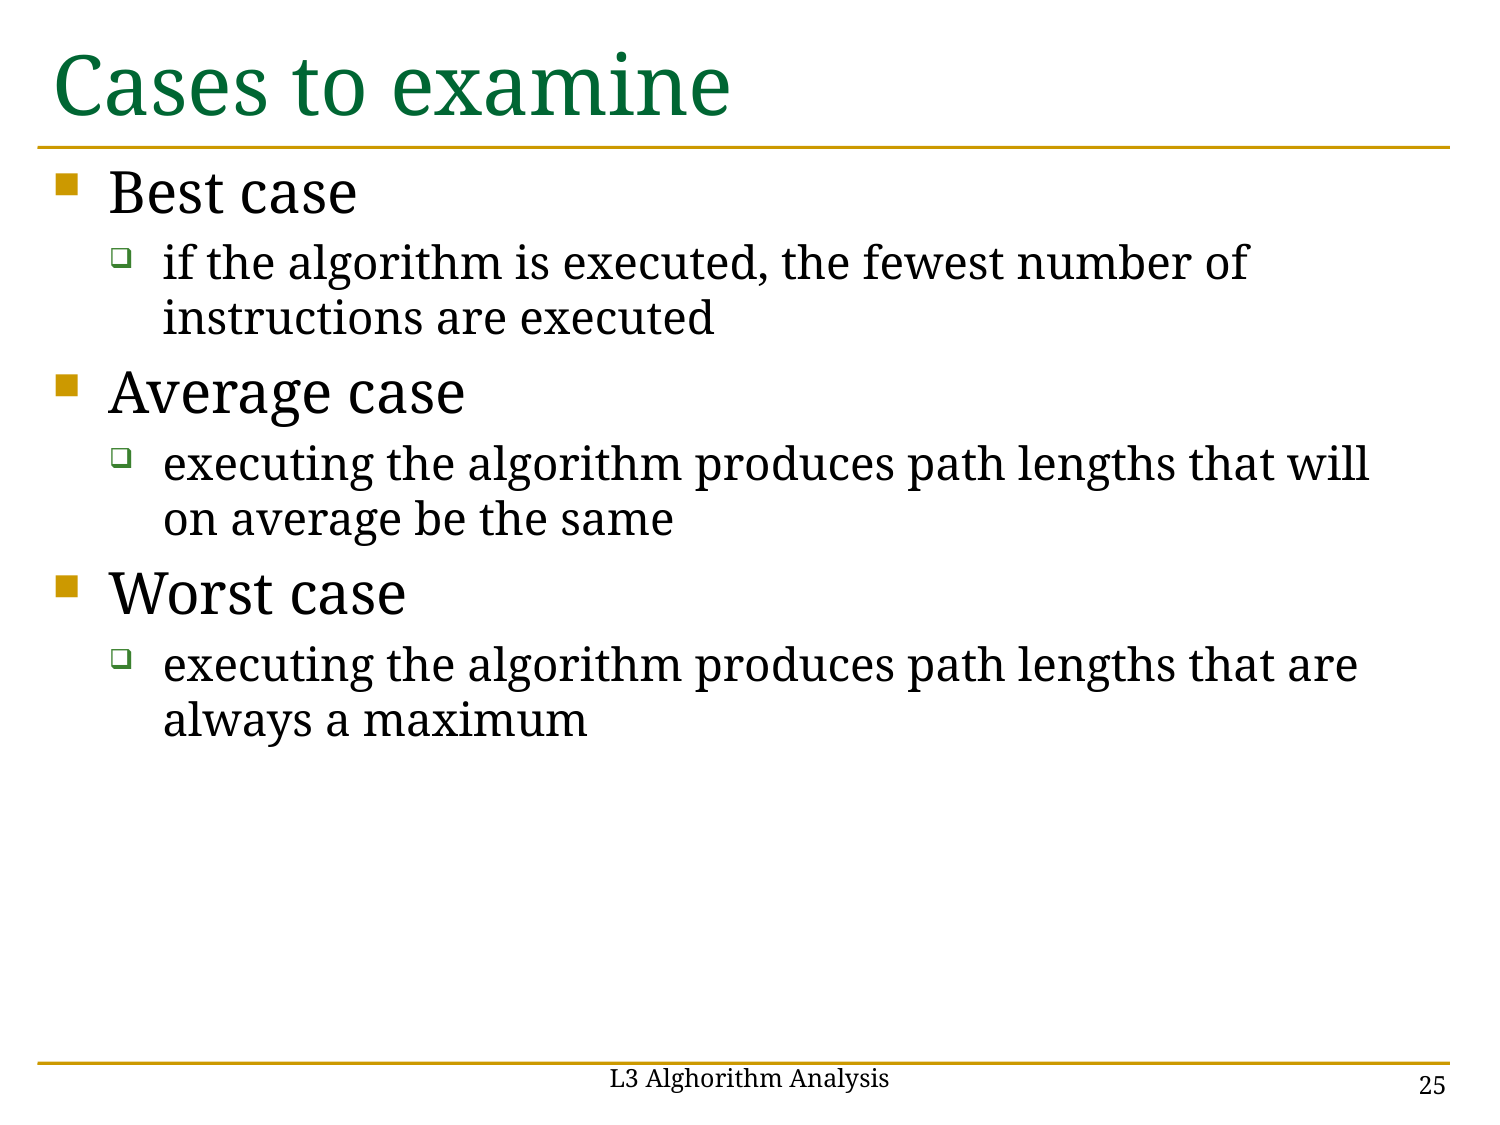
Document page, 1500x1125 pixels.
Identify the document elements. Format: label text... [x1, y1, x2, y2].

list Best case if the algorithm is executed, the fewest number of instructions are executed Average case executing the algorithm produces path lengths that will on average be the same Worst case executing the algorithm produces path lengths that are always a maximum [37, 147, 1450, 1007]
title Cases to examine [37, 24, 1450, 147]
slide_number <number> [1111, 1036, 1462, 1112]
footer L3 Alghorithm Analysis [512, 1025, 988, 1100]
